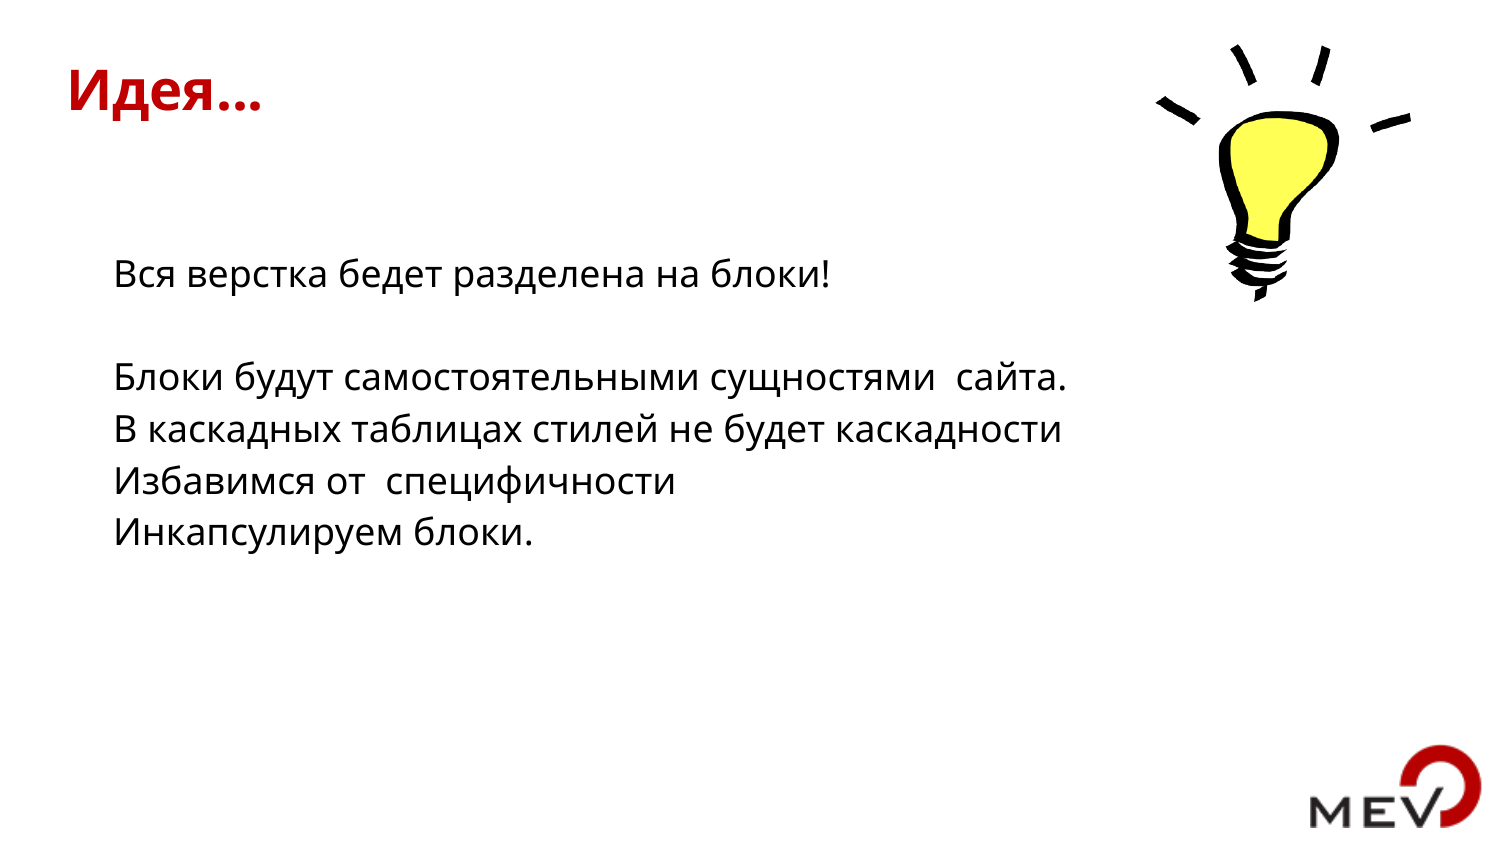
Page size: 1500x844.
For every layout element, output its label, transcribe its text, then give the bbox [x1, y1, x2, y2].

picture [1155, 44, 1411, 302]
picture [1310, 744, 1483, 828]
title Вся верстка бедет разделена на блоки! Блоки будут самостоятельными сущностями сайта. В каскадных таблицах стилей не будет каскадности Избавимся от специфичности Инкапсулируем блоки. [98, 228, 1387, 747]
title Идея... [51, 39, 1449, 168]
